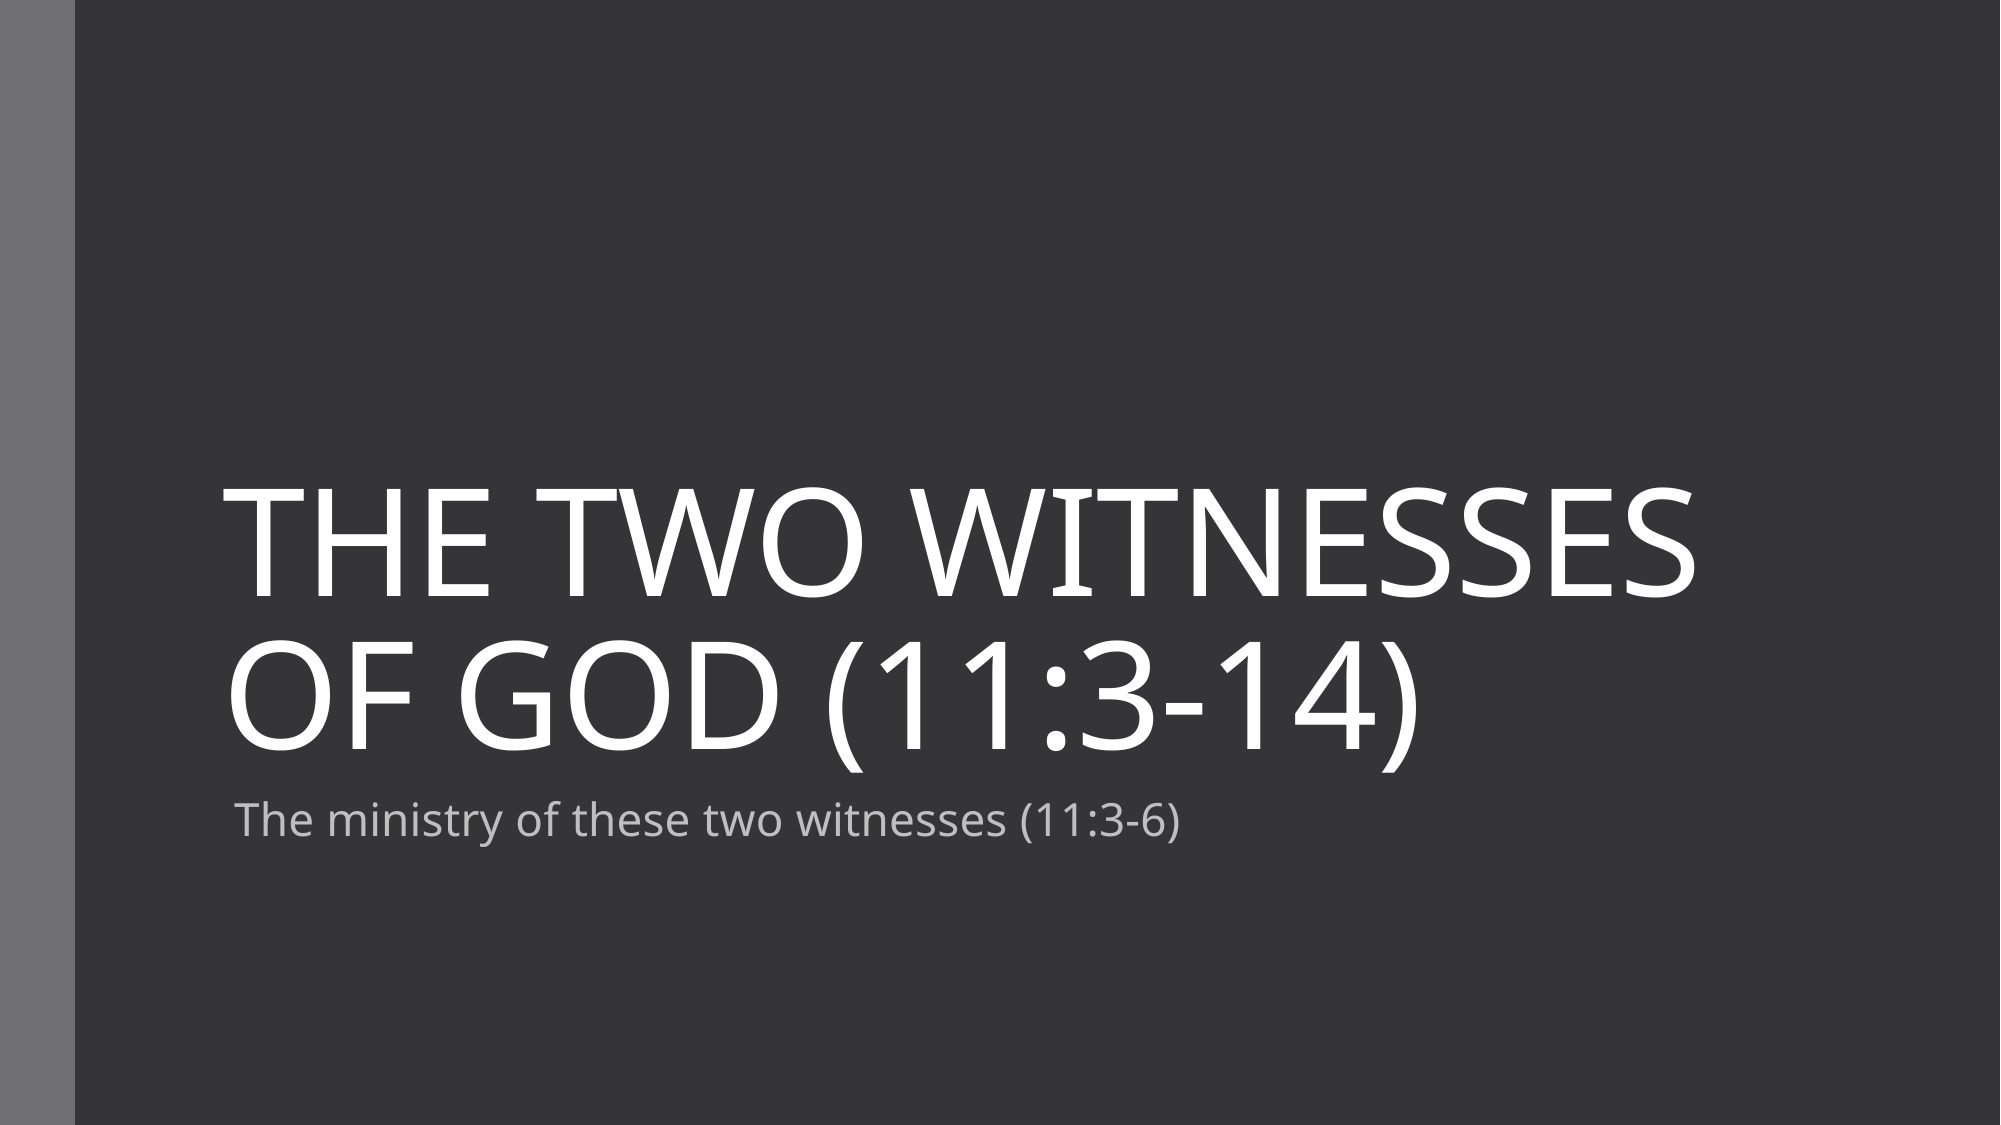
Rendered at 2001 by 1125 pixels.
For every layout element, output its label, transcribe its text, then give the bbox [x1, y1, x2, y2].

subtitle The ministry of these two witnesses (11:3-6) [206, 787, 1752, 1066]
title THE TWO WITNESSES OF GOD (11:3-14) [206, 124, 1752, 787]
